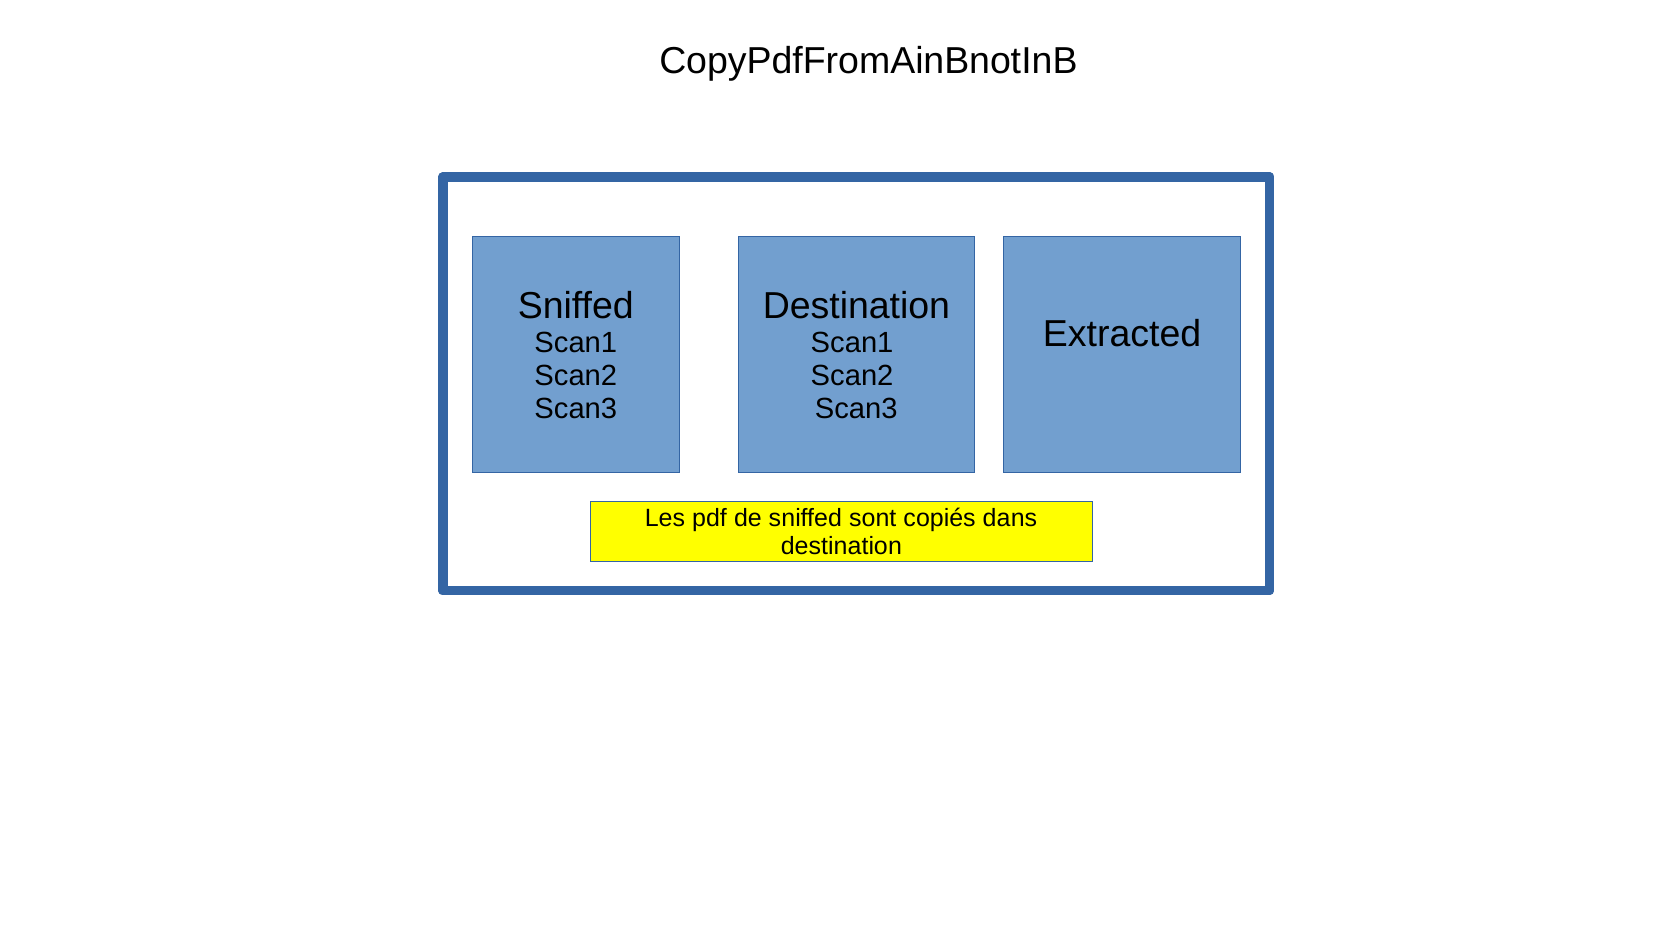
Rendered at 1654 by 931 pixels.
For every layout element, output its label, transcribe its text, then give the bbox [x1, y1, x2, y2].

text_box [442, 177, 1270, 591]
text_box Les pdf de sniffed sont copiés dans destination [590, 501, 1093, 562]
text_box CopyPdfFromAinBnotInB [644, 31, 1093, 89]
